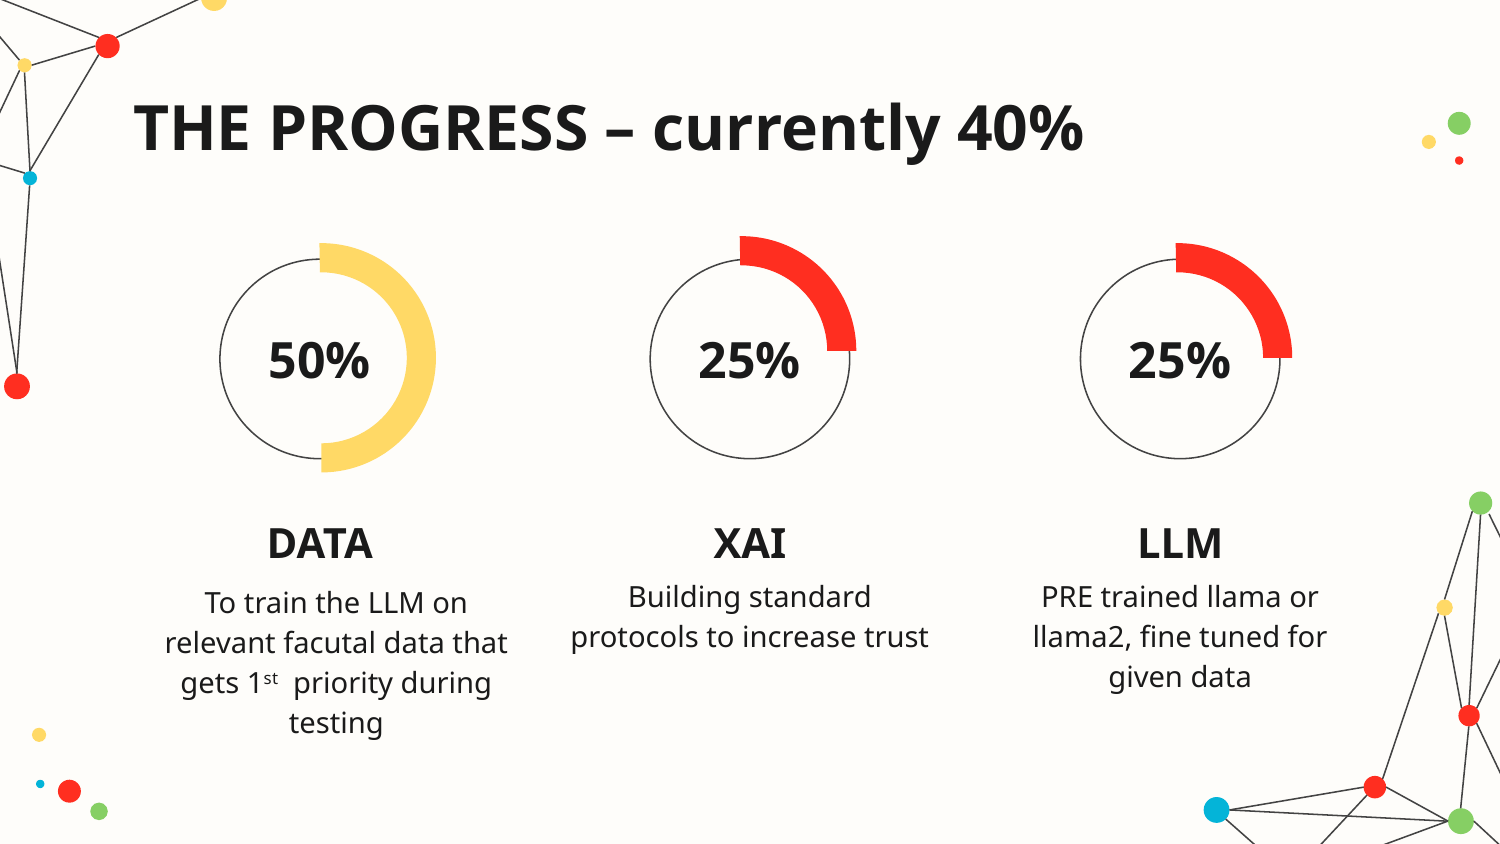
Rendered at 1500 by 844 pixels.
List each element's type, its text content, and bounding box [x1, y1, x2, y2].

text_box DATA [124, 499, 515, 583]
text_box 25% [1096, 325, 1264, 393]
title THE PROGRESS – currently 40% [118, 72, 1382, 167]
text_box LLM [985, 499, 1376, 583]
text_box 50% [236, 325, 404, 393]
text_box To train the LLM on relevant facutal data that gets 1st priority during testing [141, 564, 532, 709]
text_box 25% [666, 325, 834, 393]
text_box Building standard protocols to increase trust [554, 583, 945, 703]
text_box [1175, 243, 1293, 358]
text_box [319, 243, 436, 473]
text_box PRE trained llama or llama2, fine tuned for given data [985, 583, 1376, 703]
text_box XAI [554, 499, 945, 583]
text_box [739, 236, 857, 351]
